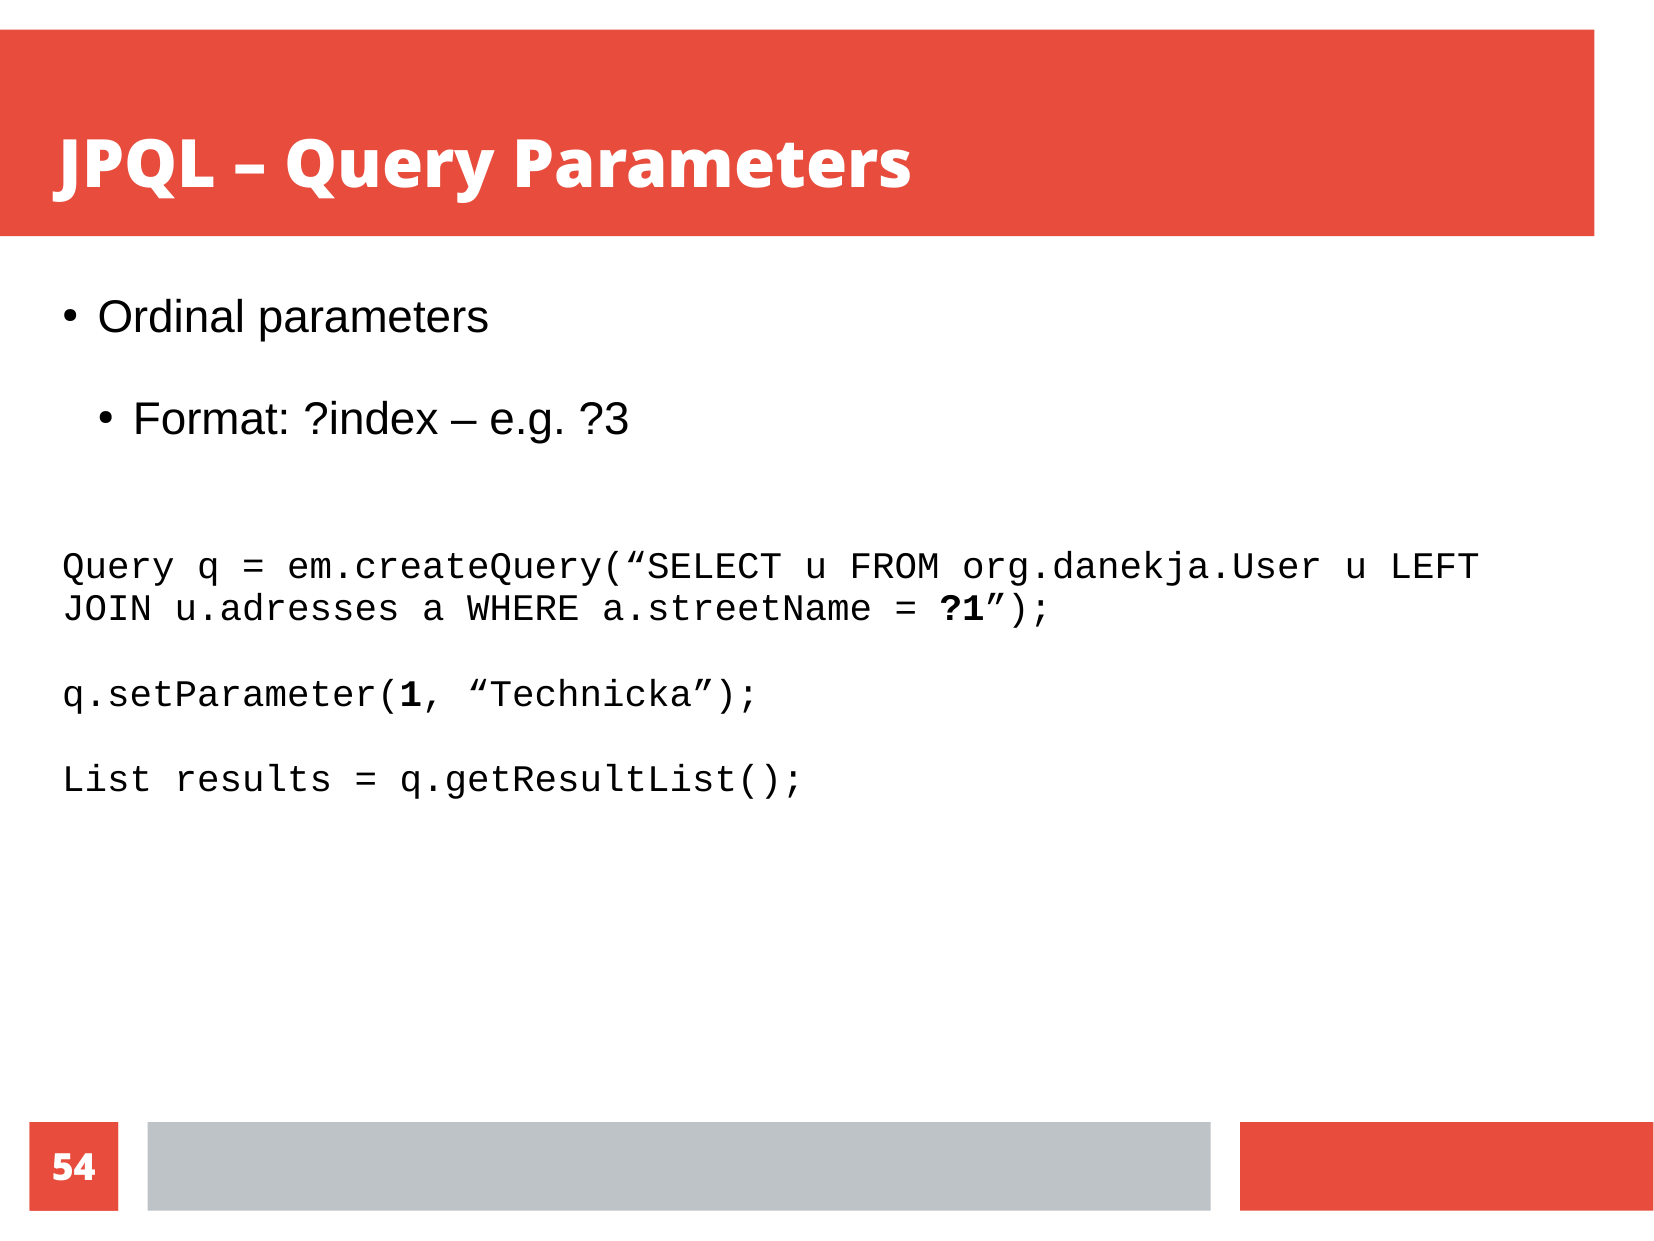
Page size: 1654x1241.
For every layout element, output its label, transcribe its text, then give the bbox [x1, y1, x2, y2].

text_box Ordinal parameters Format: ?index – e.g. ?3 Query q = em.createQuery(“SELECT u FROM org.danekja.User u LEFT JOIN u.adresses a WHERE a.streetName = ?1”); q.setParameter(1, “Technicka”); List results = q.getResultList(); [47, 283, 1571, 1063]
title JPQL – Query Parameters [59, 59, 1595, 207]
